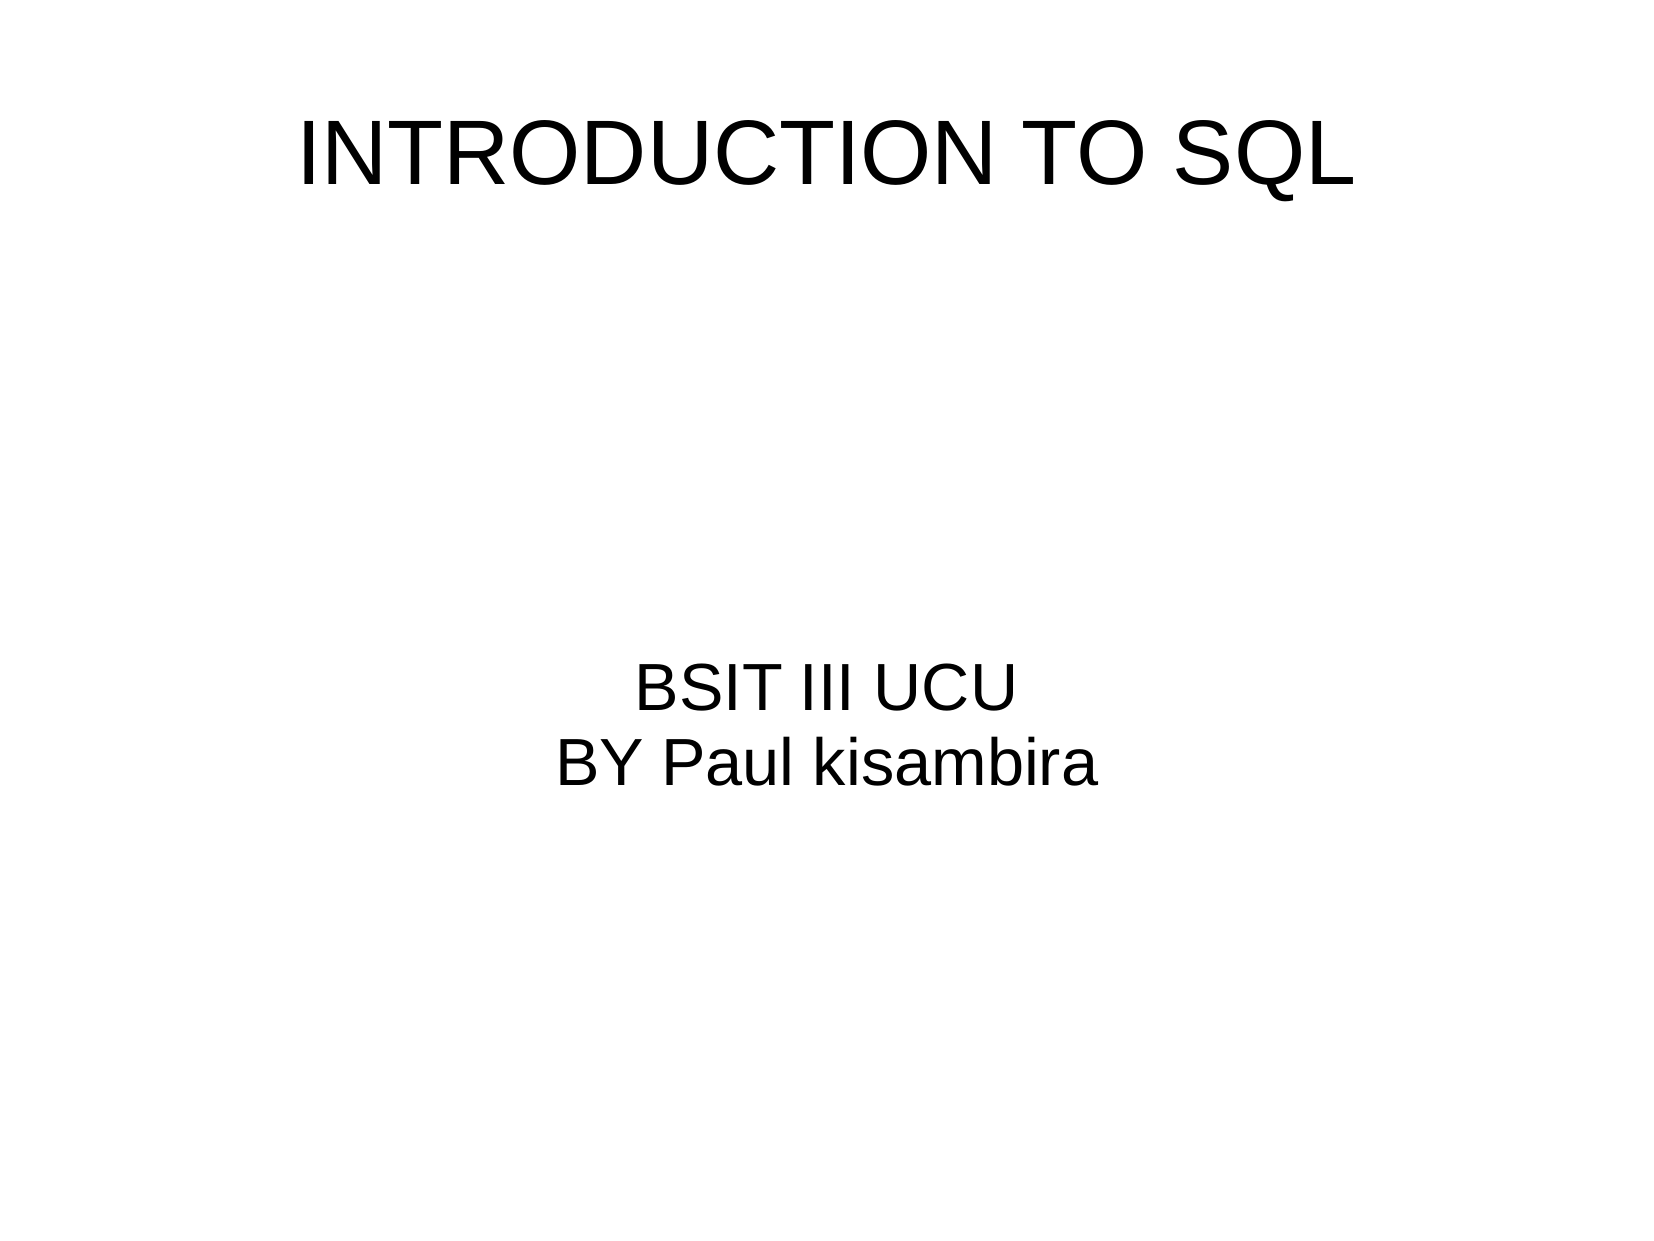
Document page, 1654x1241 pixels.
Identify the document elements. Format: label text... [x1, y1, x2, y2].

subtitle BSIT III UCU BY Paul kisambira [82, 290, 1571, 1010]
title INTRODUCTION TO SQL [82, 49, 1571, 257]
